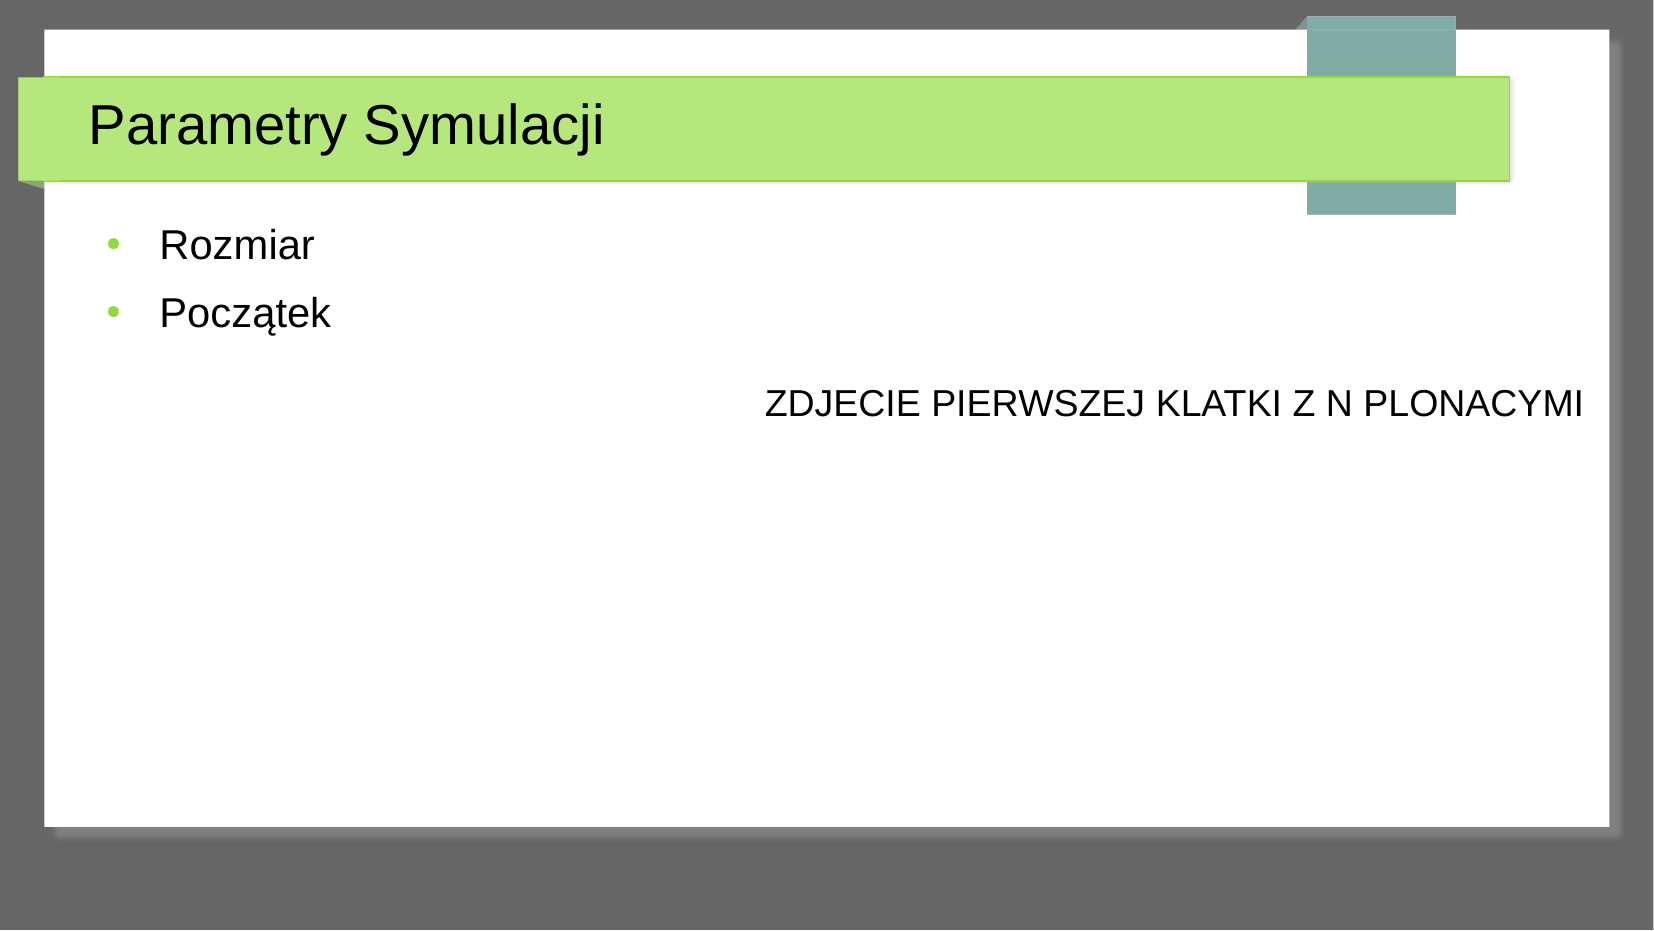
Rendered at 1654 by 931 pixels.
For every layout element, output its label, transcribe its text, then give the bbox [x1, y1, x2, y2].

text_box ZDJECIE PIERWSZEJ KLATKI Z N PLONACYMI [750, 375, 1595, 432]
list Rozmiar Początek [88, 221, 1565, 813]
title Parametry Symulacji [88, 73, 1506, 178]
